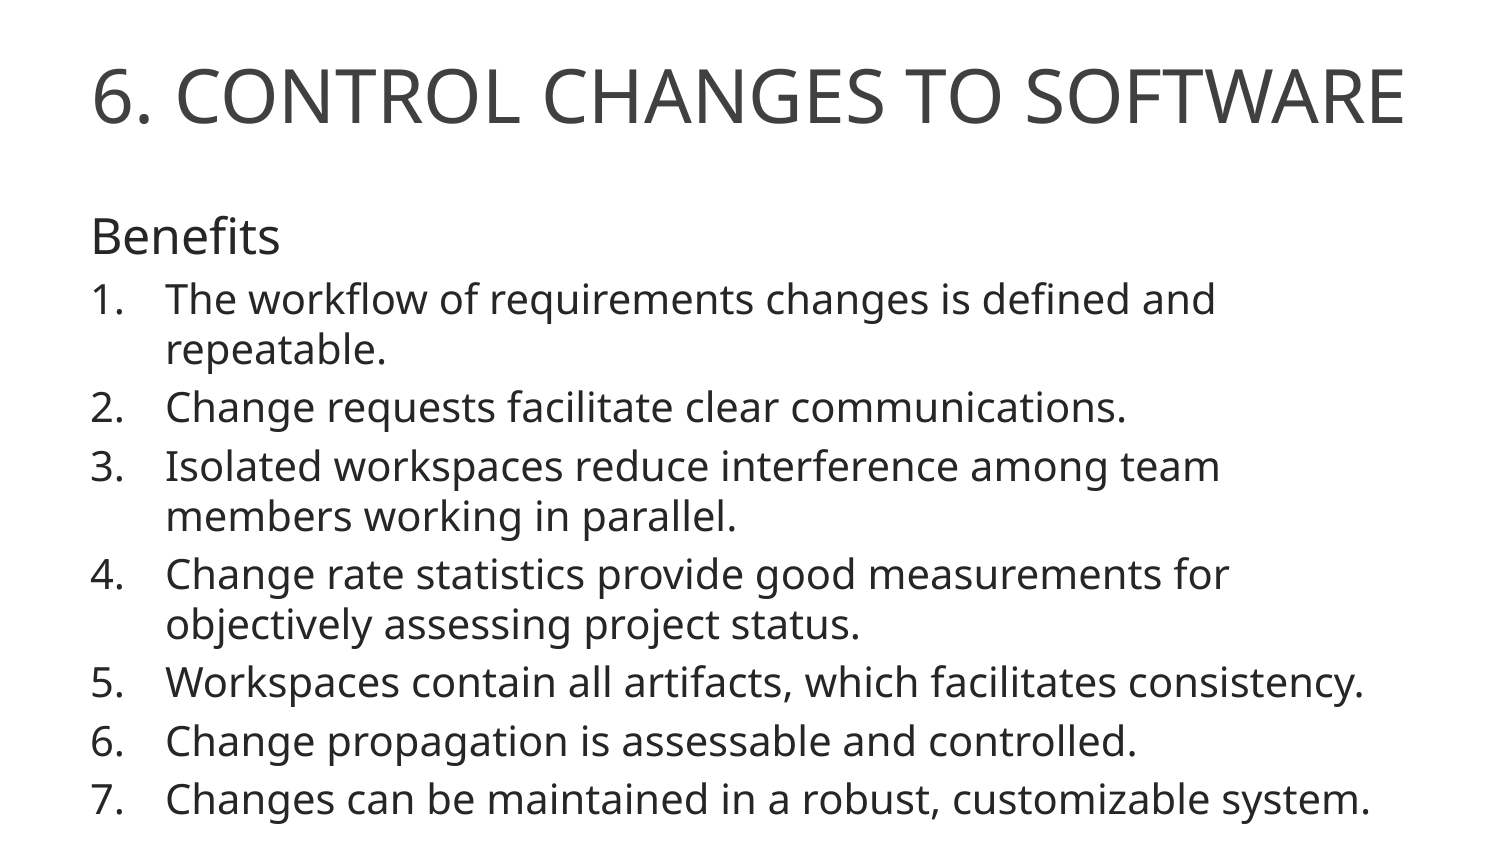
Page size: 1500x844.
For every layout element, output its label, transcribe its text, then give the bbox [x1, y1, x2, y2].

list Benefits The workflow of requirements changes is defined and repeatable. Change requests facilitate clear communications. Isolated workspaces reduce interference among team members working in parallel. Change rate statistics provide good measurements for objectively assessing project status. Workspaces contain all artifacts, which facilitates consistency. Change propagation is assessable and controlled. Changes can be maintained in a robust, customizable system. [75, 196, 1425, 754]
title 6. Control changes to software [75, 23, 1425, 164]
